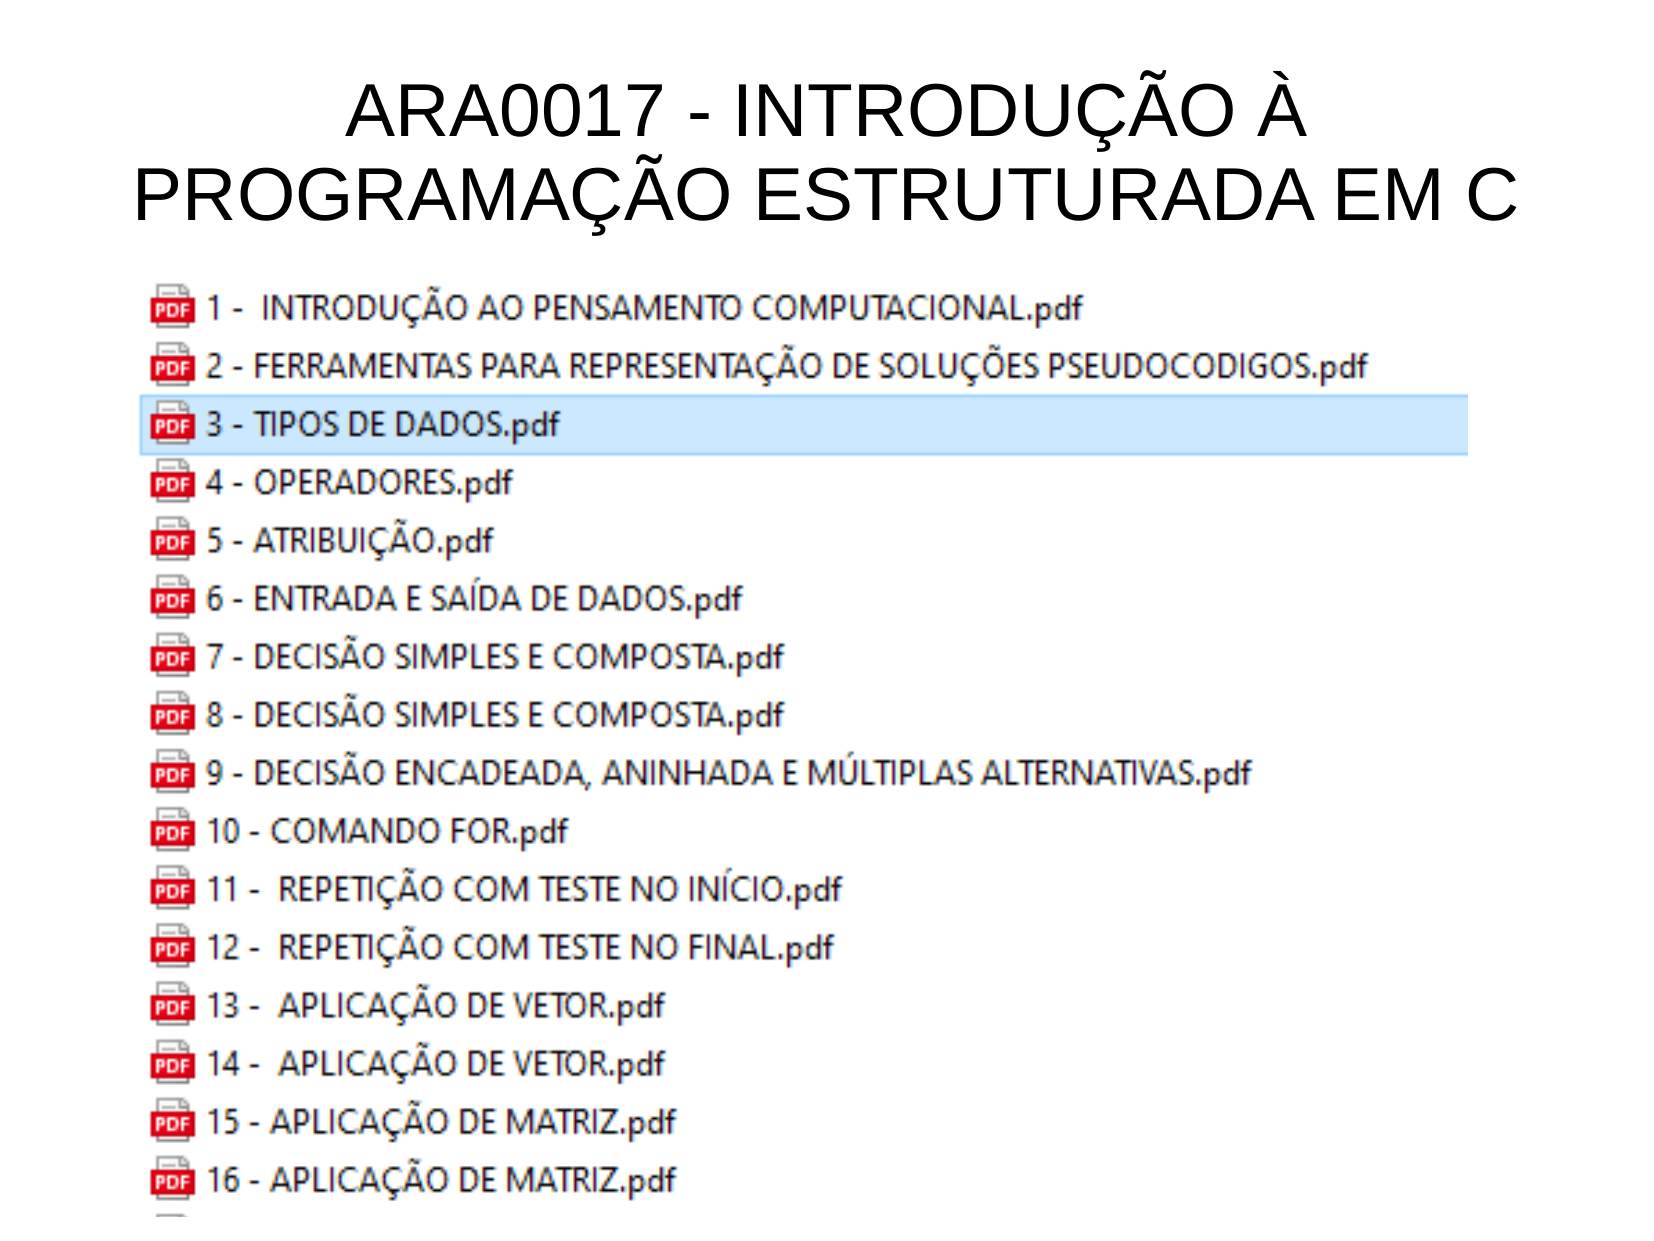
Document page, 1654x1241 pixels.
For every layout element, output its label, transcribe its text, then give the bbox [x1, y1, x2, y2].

title ARA0017 - INTRODUÇÃO À PROGRAMAÇÃO ESTRUTURADA EM C [82, 49, 1571, 257]
picture [118, 271, 1468, 1217]
